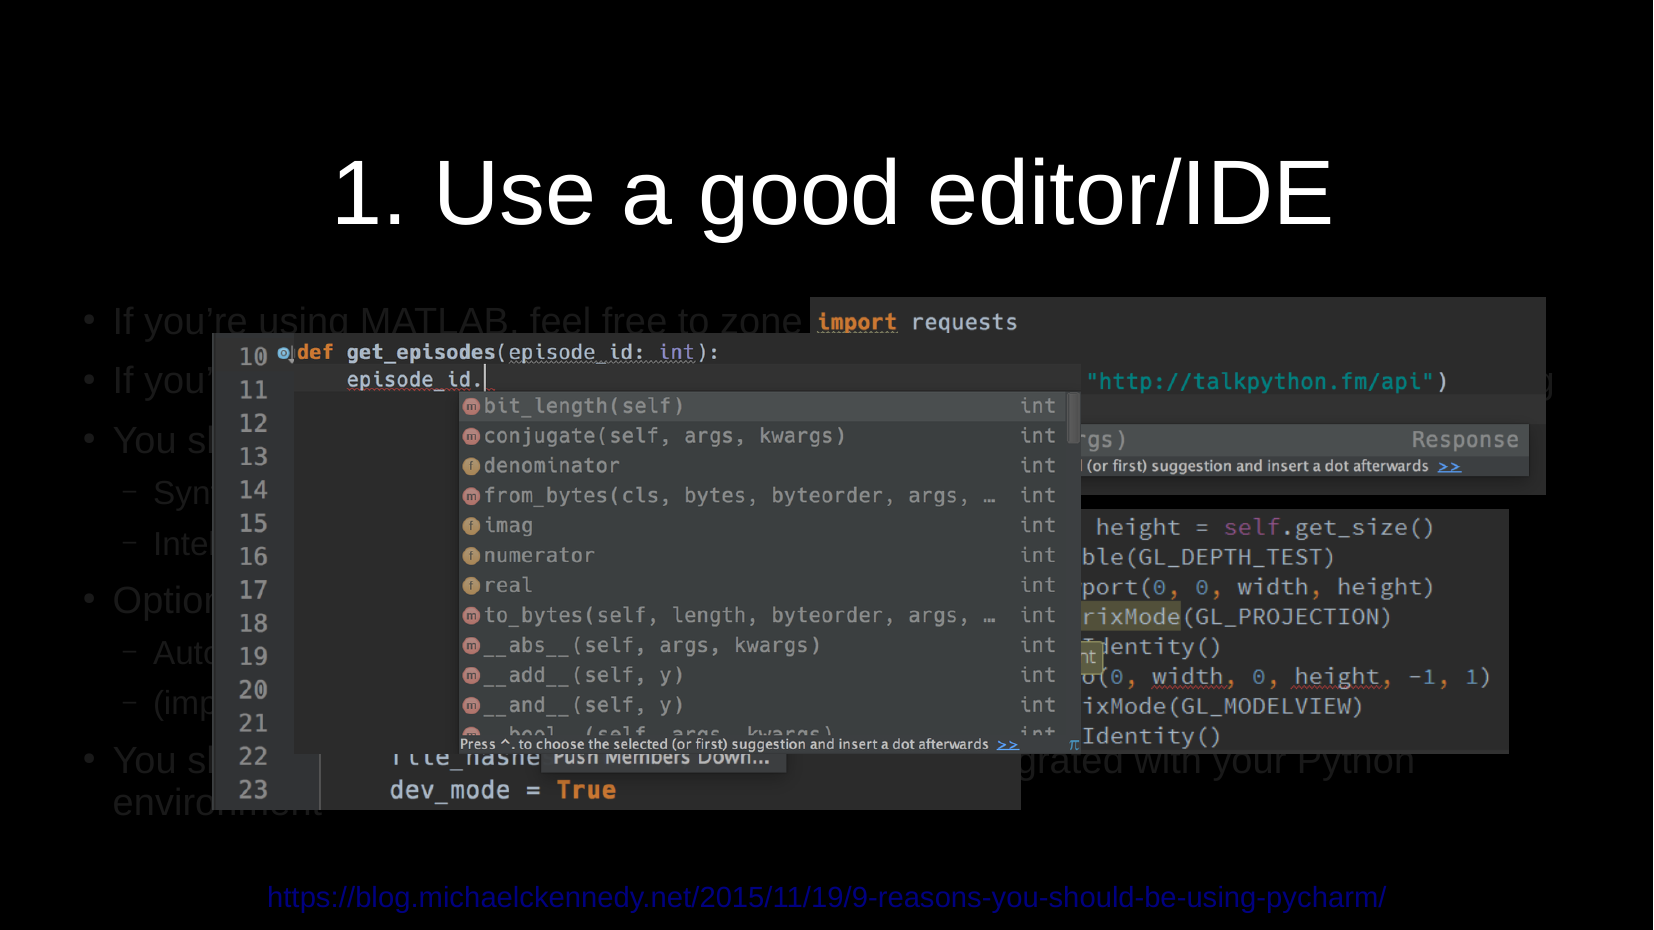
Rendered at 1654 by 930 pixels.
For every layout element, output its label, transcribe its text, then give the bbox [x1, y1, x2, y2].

text_box https://blog.michaelckennedy.net/2015/11/19/9-reasons-you-should-be-using-pycharm/ [252, 873, 1404, 921]
picture [212, 297, 1546, 811]
text_box [45, 269, 1591, 871]
title 1. Use a good editor/IDE [90, 114, 1578, 269]
